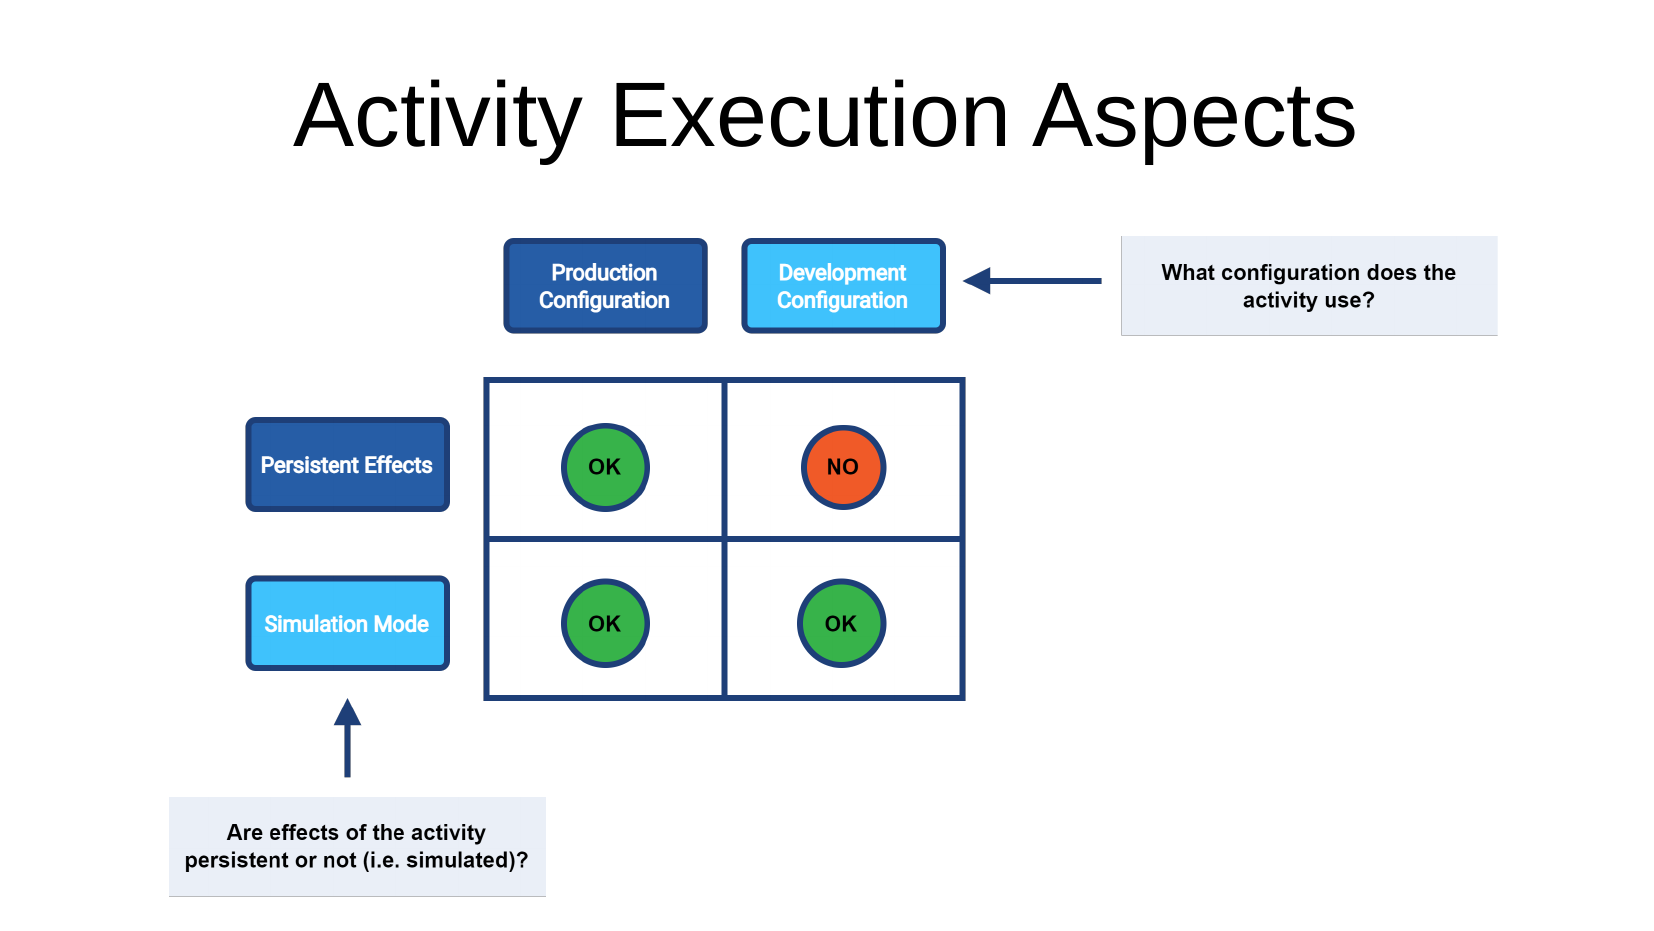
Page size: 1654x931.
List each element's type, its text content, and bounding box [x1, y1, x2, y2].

title Activity Execution Aspects [82, 37, 1571, 193]
picture [146, 214, 1519, 919]
